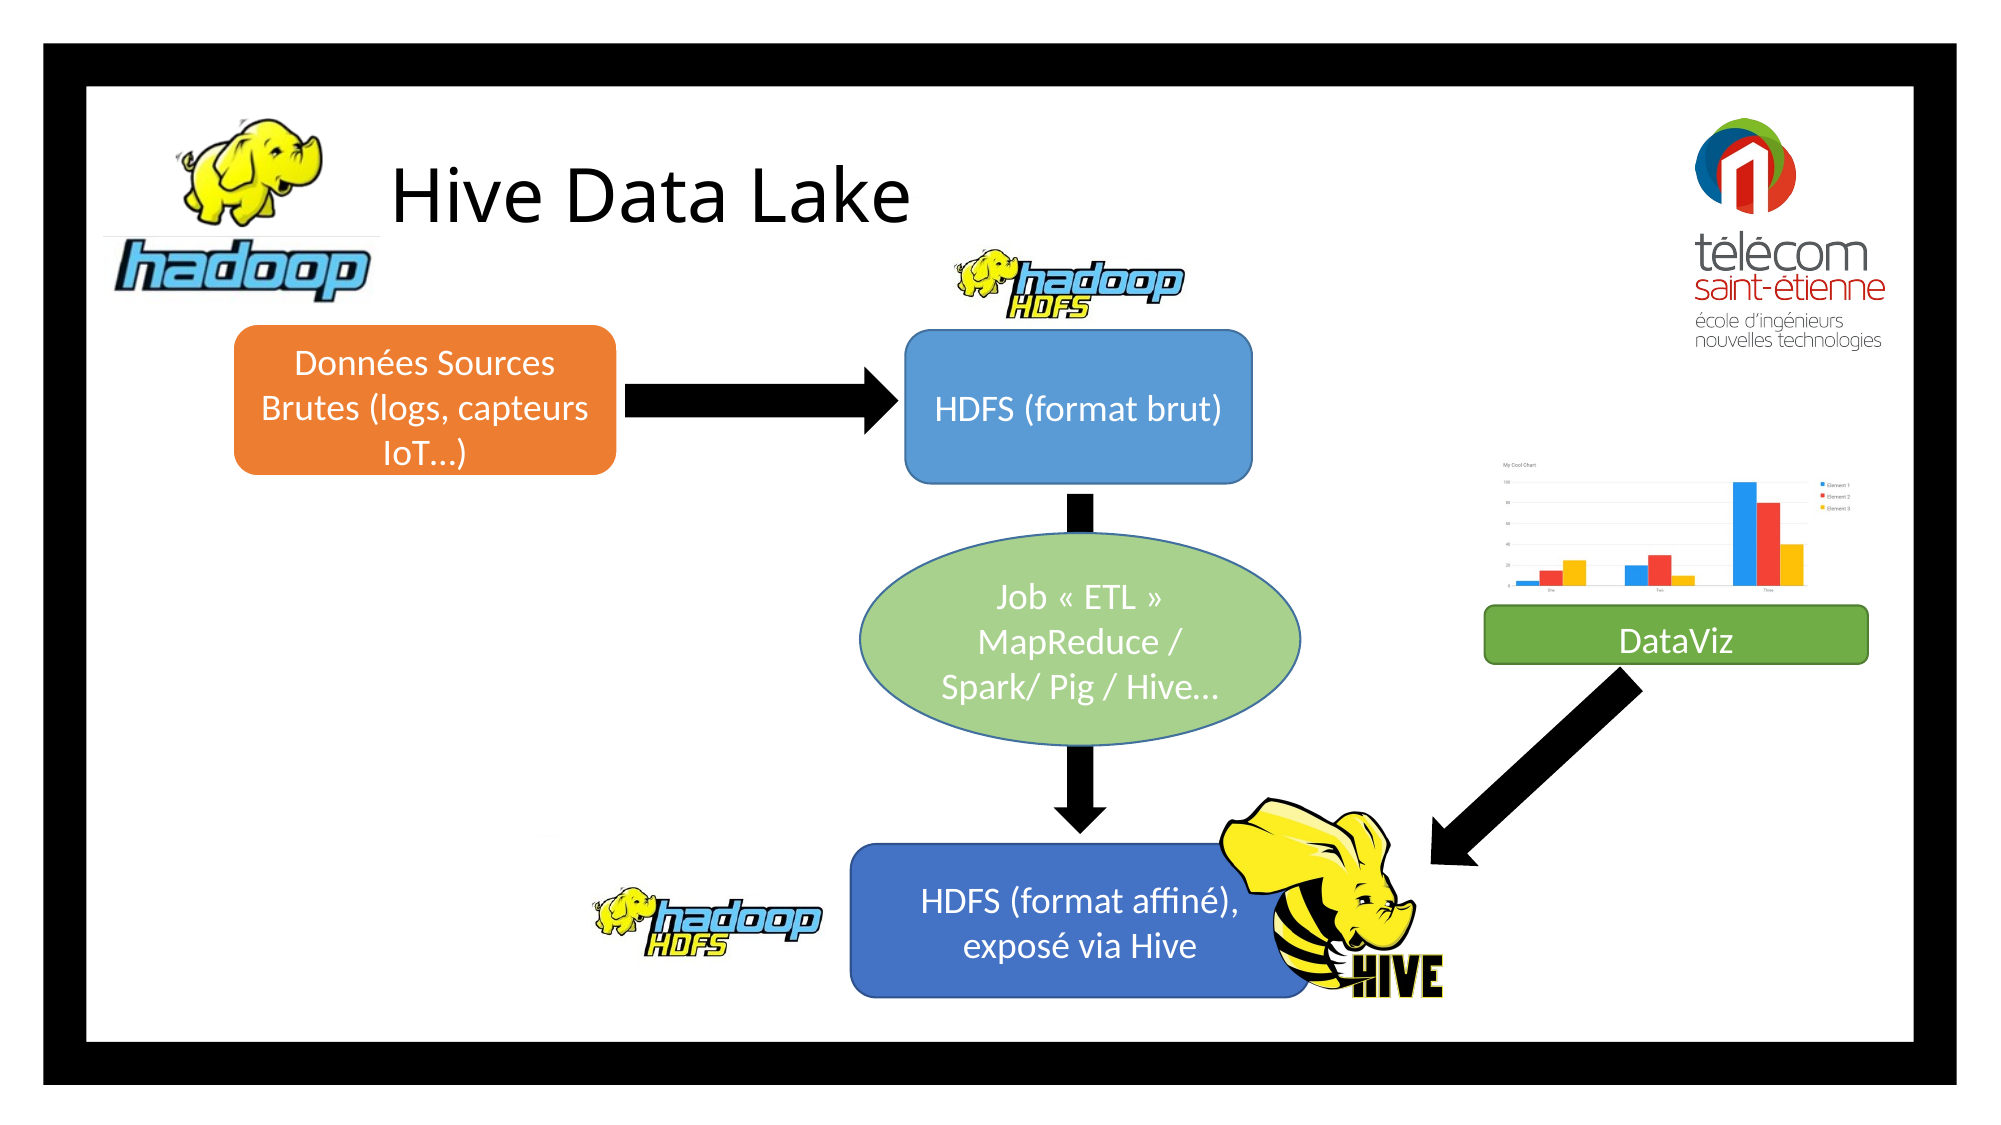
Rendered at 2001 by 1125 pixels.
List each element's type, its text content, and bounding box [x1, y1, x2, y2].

text_box Données Sources Brutes (logs, capteurs IoT…) [232, 323, 618, 477]
text_box HDFS (format affiné), exposé via Hive [850, 844, 1219, 998]
picture [508, 835, 929, 1034]
text_box DataViz [1484, 605, 1868, 664]
picture [1715, 134, 1730, 138]
text_box HDFS (format brut) [905, 330, 1252, 484]
text_box [1431, 667, 1642, 865]
picture [1695, 118, 1885, 351]
text_box [1056, 746, 1105, 833]
title Hive Data Lake [380, 138, 1849, 304]
picture [870, 304, 1291, 395]
text_box [1068, 494, 1093, 533]
text_box Job « ETL » MapReduce / Spark/ Pig / Hive… [860, 532, 1301, 746]
picture [1219, 797, 1443, 998]
picture [1501, 459, 1852, 595]
picture [103, 118, 380, 305]
text_box [626, 369, 898, 433]
